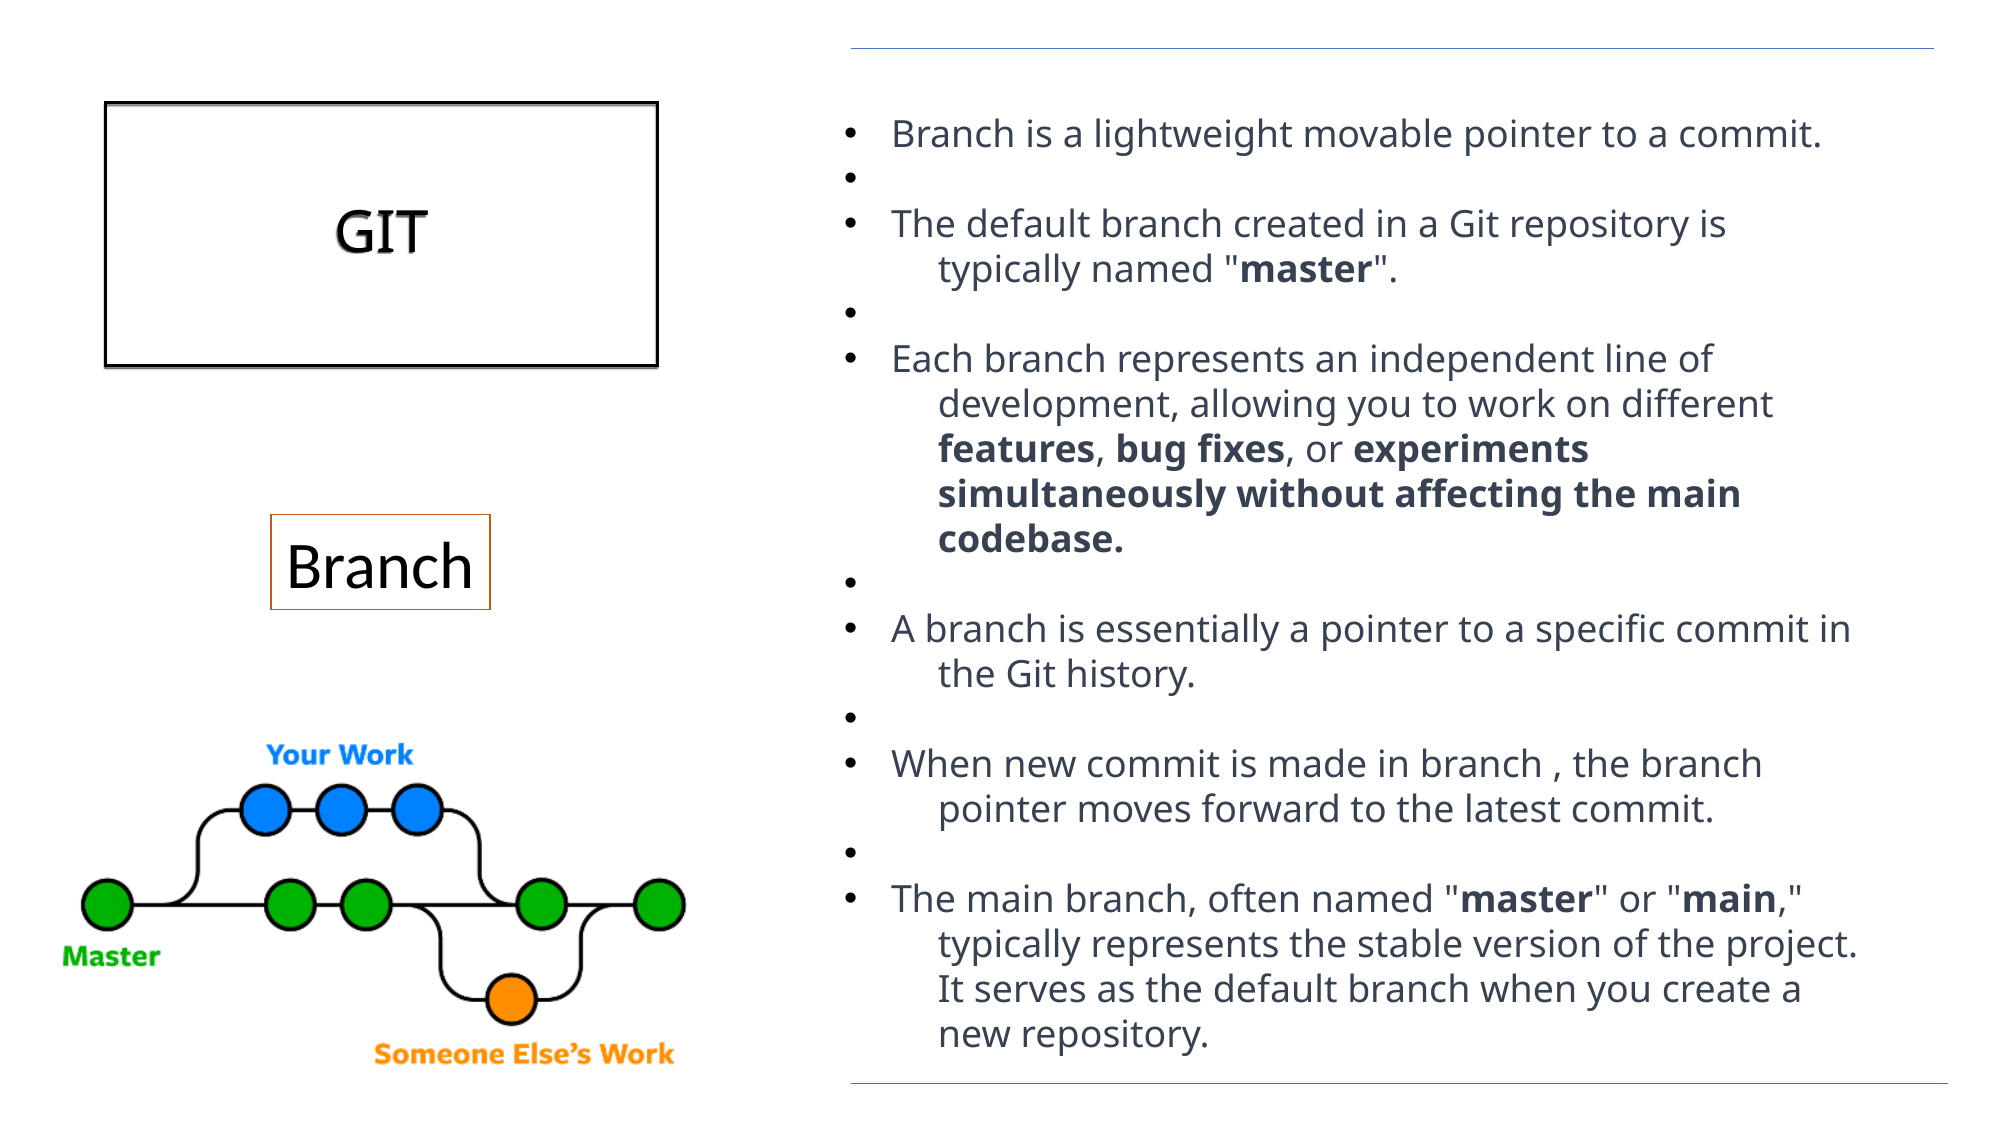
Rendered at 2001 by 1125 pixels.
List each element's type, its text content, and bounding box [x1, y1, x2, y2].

title GIT [105, 102, 658, 366]
text_box Branch is a lightweight movable pointer to a commit. The default branch created in a Git repository is typically named "master". Each branch represents an independent line of development, allowing you to work on different features, bug fixes, or experiments simultaneously without affecting the main codebase. A branch is essentially a pointer to a specific commit in the Git history. When new commit is made in branch , the branch pointer moves forward to the latest commit. The main branch, often named "master" or "main," typically represents the stable version of the project. It serves as the default branch when you create a new repository. [829, 102, 1895, 981]
text_box Branch [271, 514, 490, 610]
picture [39, 706, 724, 1084]
